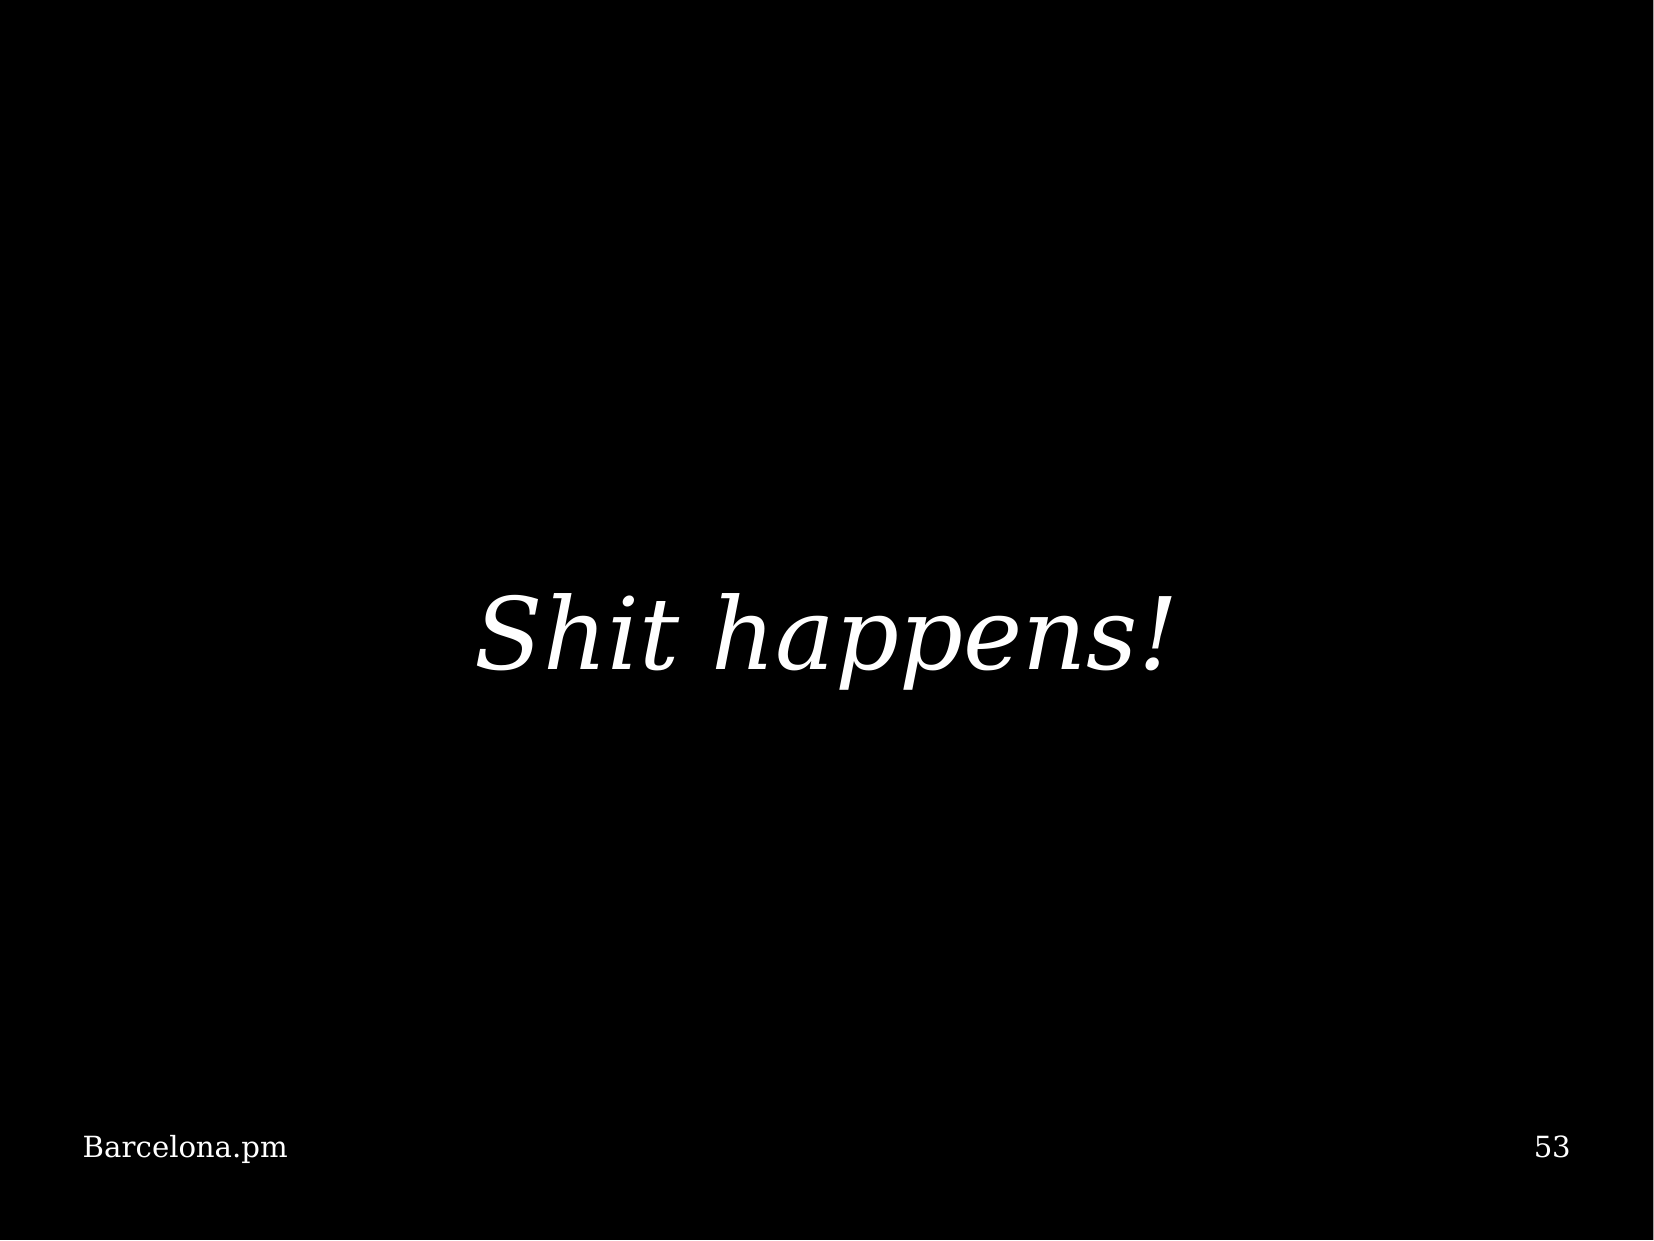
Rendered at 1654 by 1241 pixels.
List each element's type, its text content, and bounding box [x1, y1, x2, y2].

title Shit happens! [82, 116, 1571, 1124]
